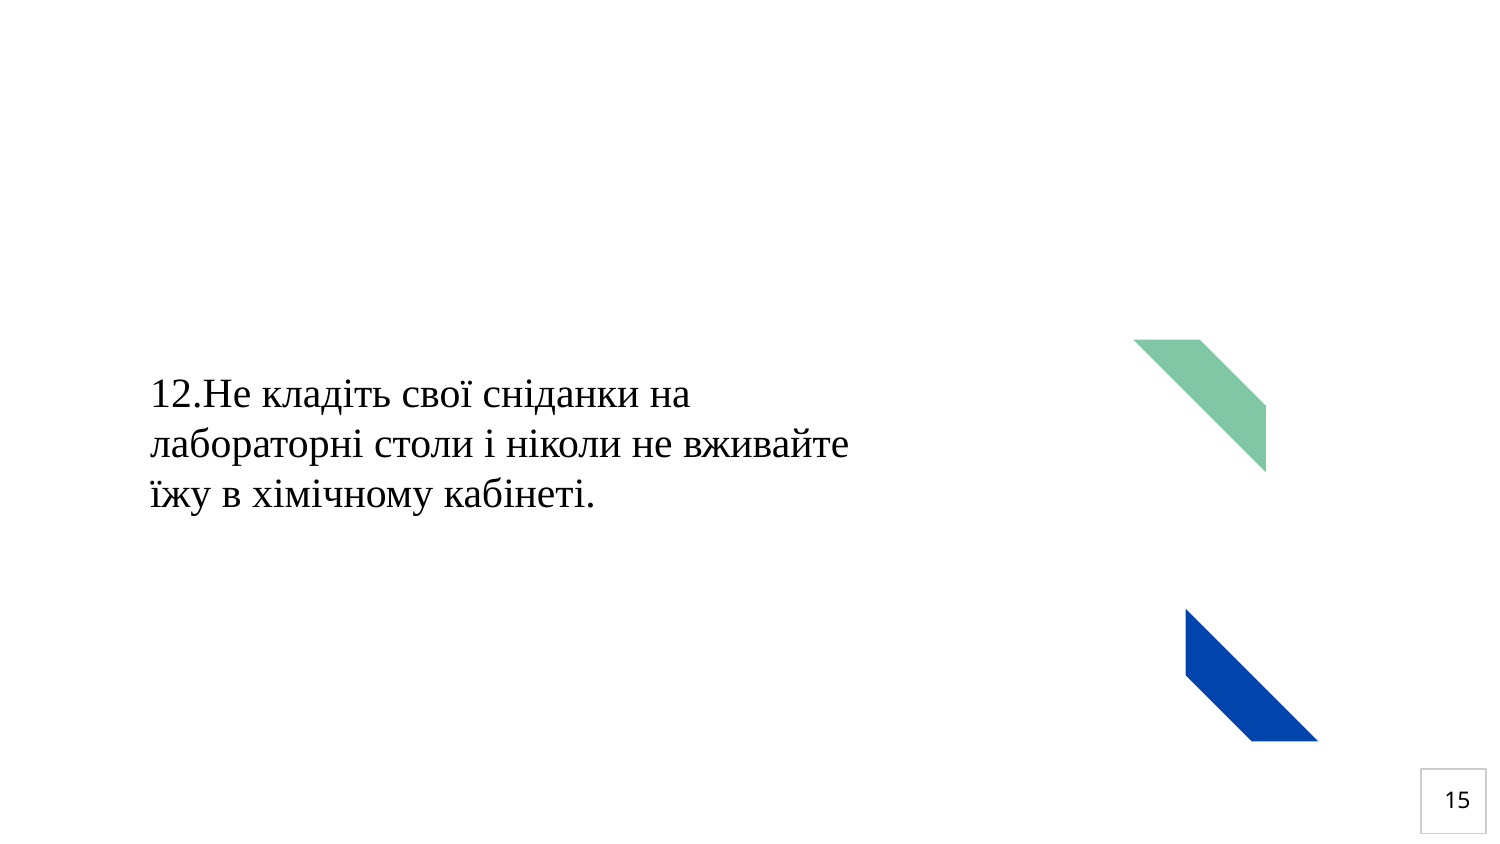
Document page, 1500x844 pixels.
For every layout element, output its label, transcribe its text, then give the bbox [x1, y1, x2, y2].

slide_number <number> [1421, 769, 1486, 834]
title 12.Не кладіть свої сніданки на лабораторні столи і ніколи не вживайте їжу в хімічному кабінеті. [135, 152, 888, 730]
